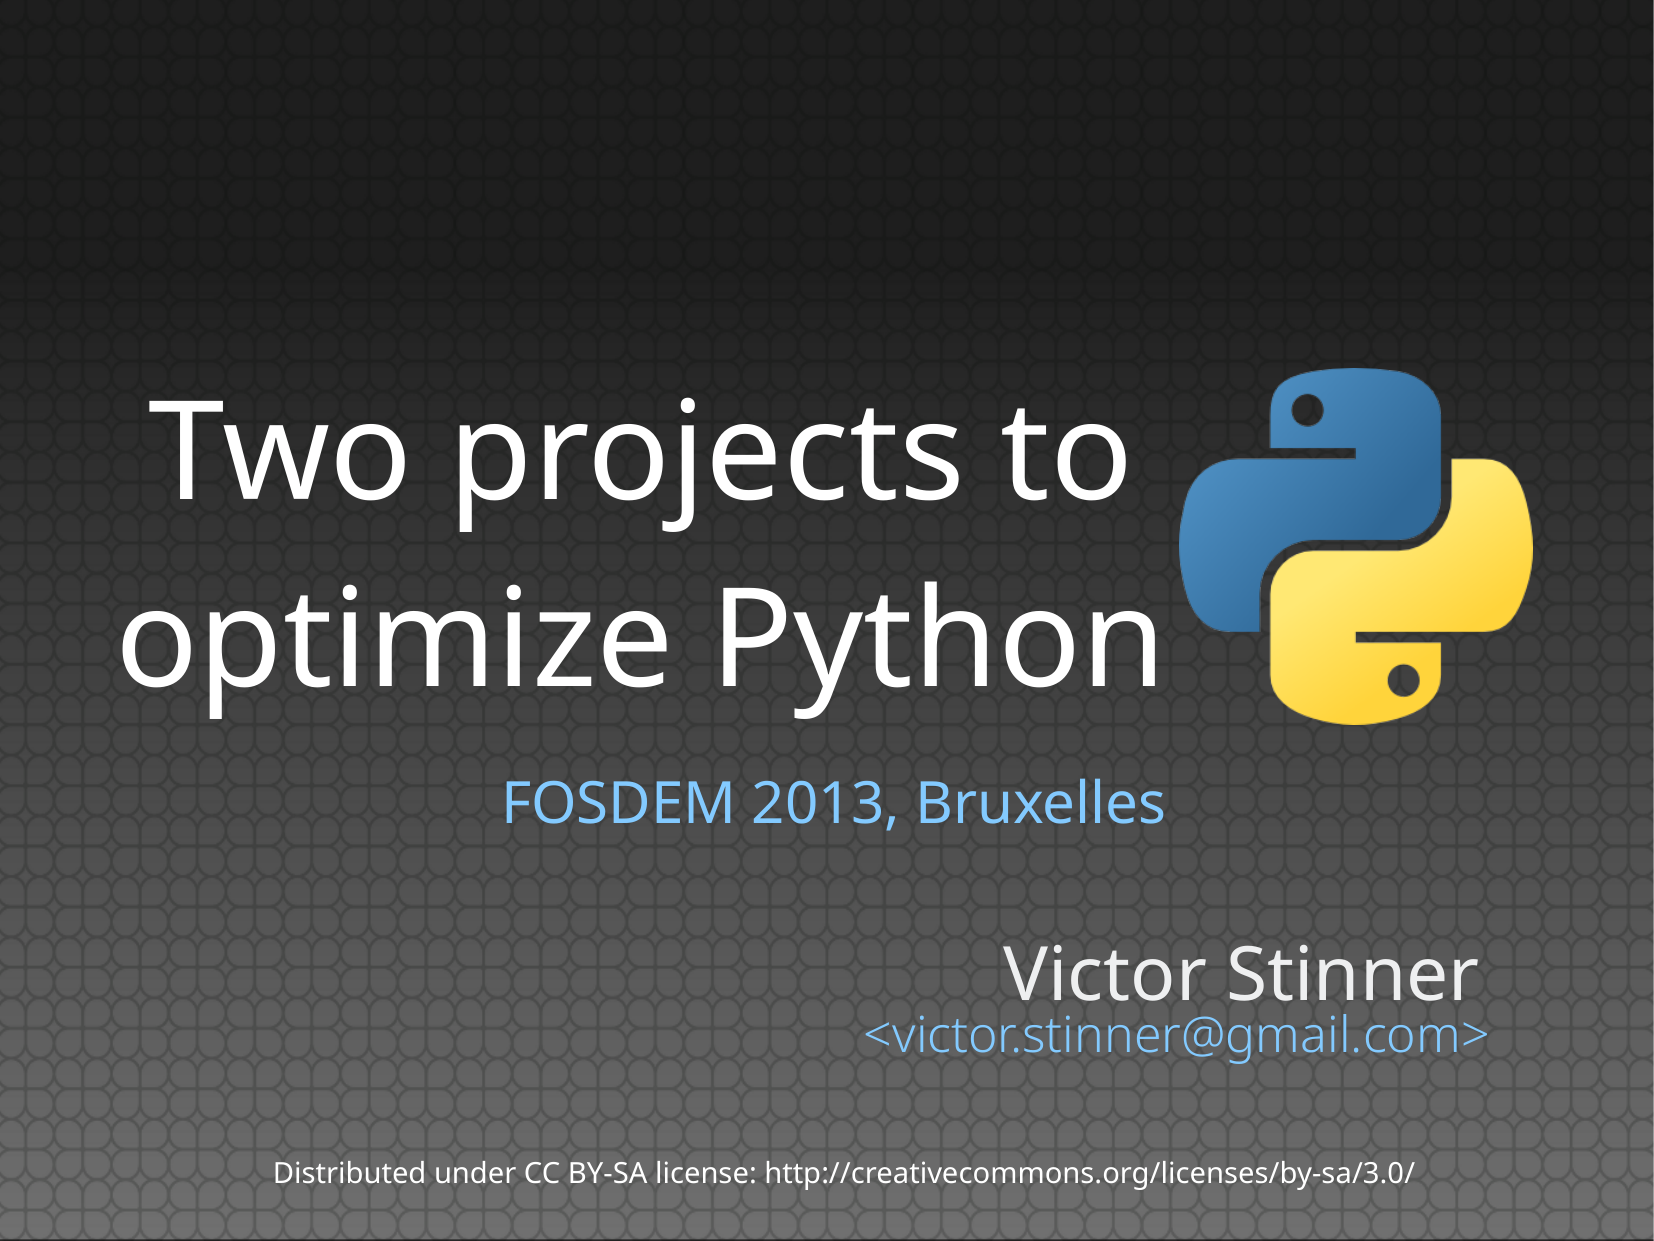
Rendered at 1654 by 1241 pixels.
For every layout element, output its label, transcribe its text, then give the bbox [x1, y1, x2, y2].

subtitle FOSDEM 2013, Bruxelles [161, 763, 1507, 839]
text_box Two projects to optimize Python [129, 344, 1154, 668]
text_box Victor Stinner [988, 912, 1527, 991]
picture [0, 0, 1654, 1241]
text_box Distributed under CC BY-SA license: http://creativecommons.org/licenses/by-sa/3.0/ [276, 1144, 1413, 1226]
text_box <victor.stinner@gmail.com> [849, 991, 1536, 1063]
